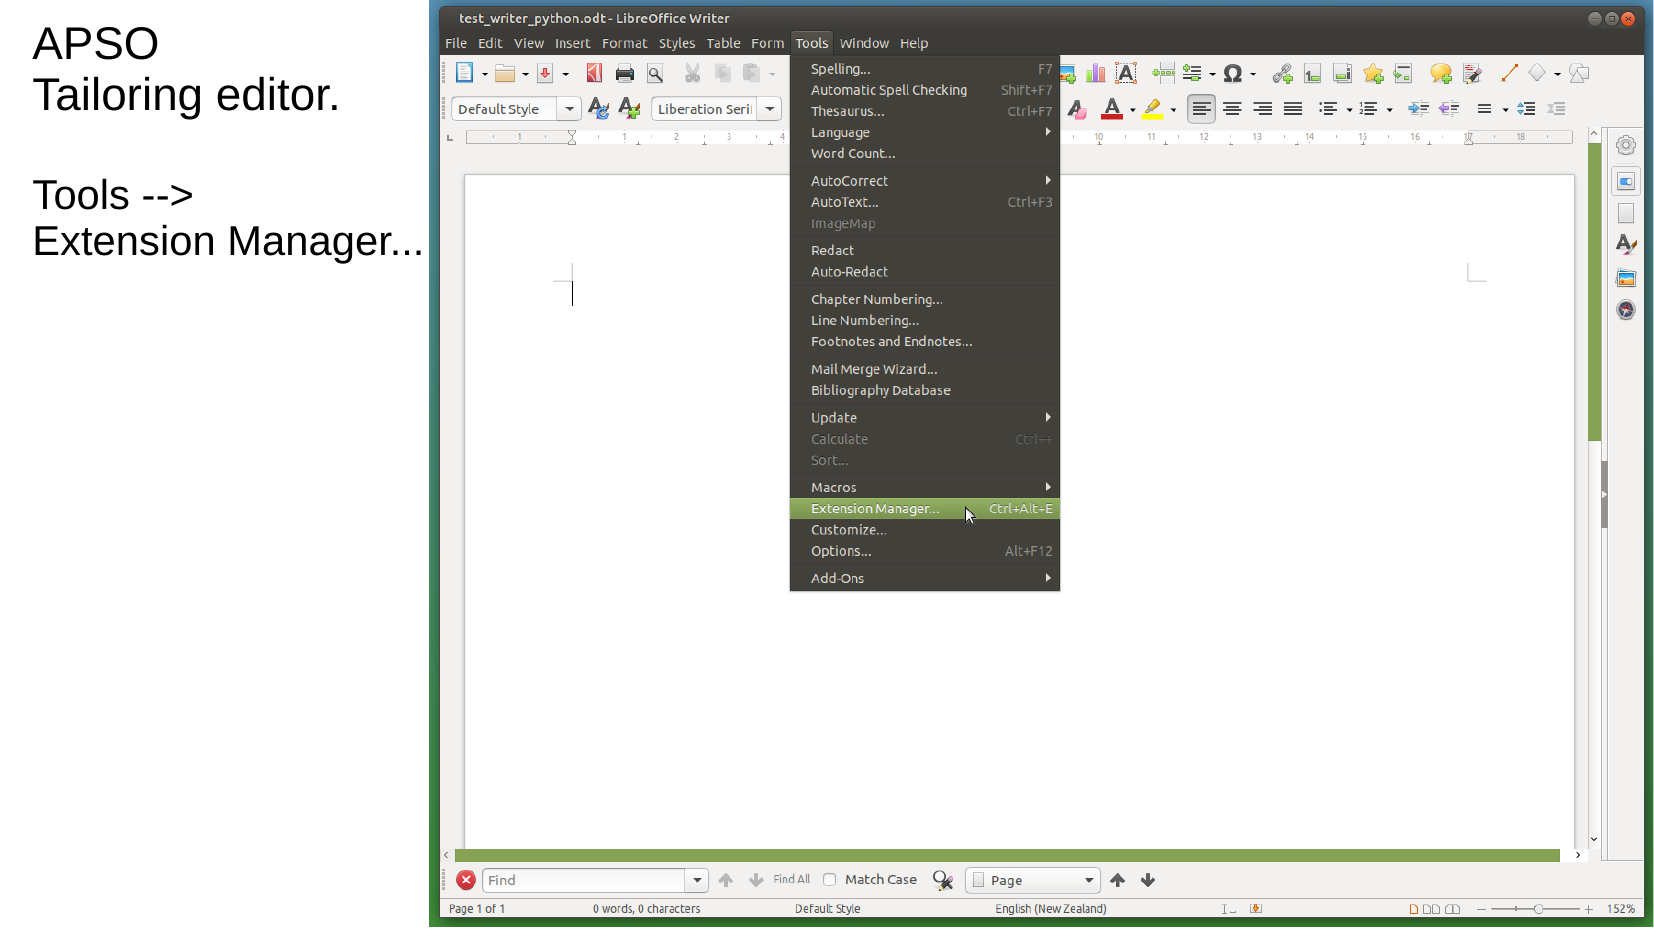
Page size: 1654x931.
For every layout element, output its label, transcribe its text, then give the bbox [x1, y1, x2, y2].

subtitle APSO Tailoring editor. Tools --> Extension Manager... [32, 17, 429, 316]
picture [429, 0, 1654, 928]
